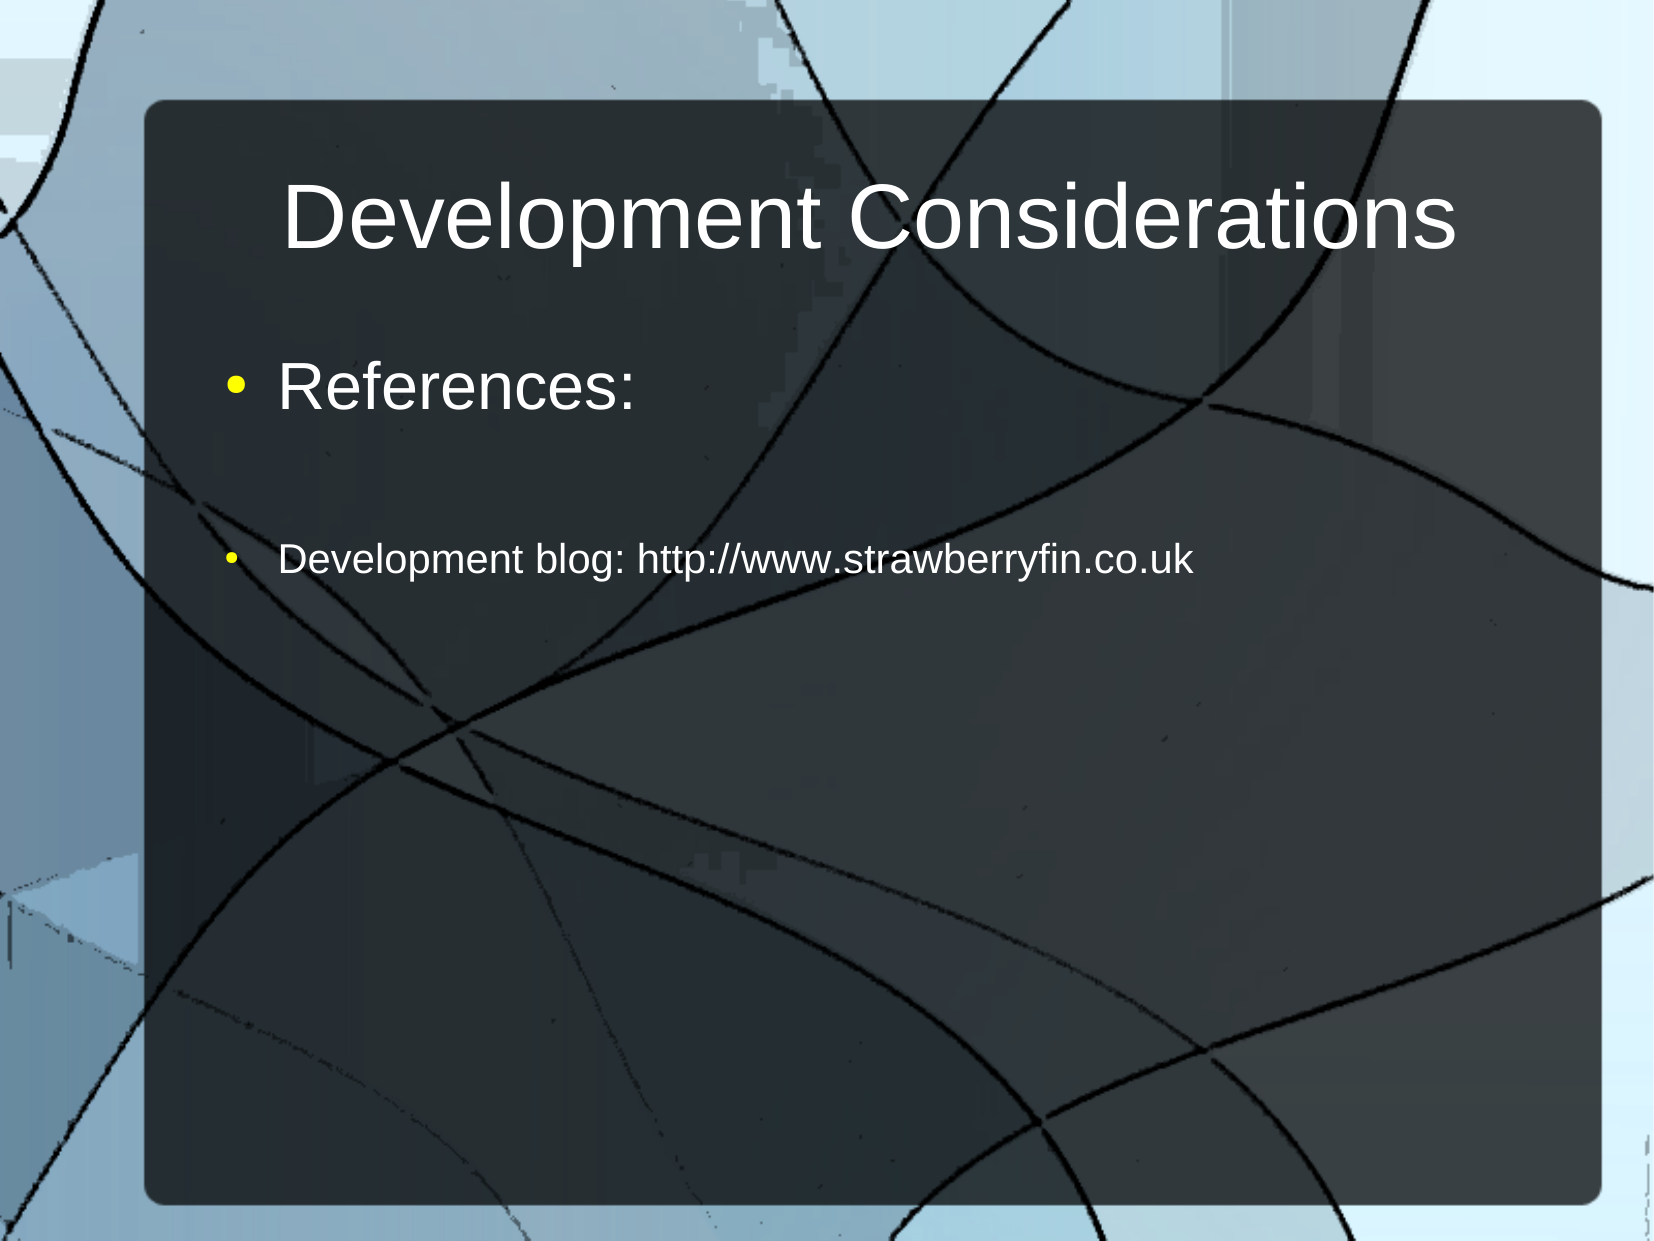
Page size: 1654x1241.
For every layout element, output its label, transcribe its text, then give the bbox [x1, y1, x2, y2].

title Development Considerations [159, 108, 1583, 325]
list References: Development blog: http://www.strawberryfin.co.uk [206, 349, 1571, 1034]
picture [0, 0, 1654, 1241]
